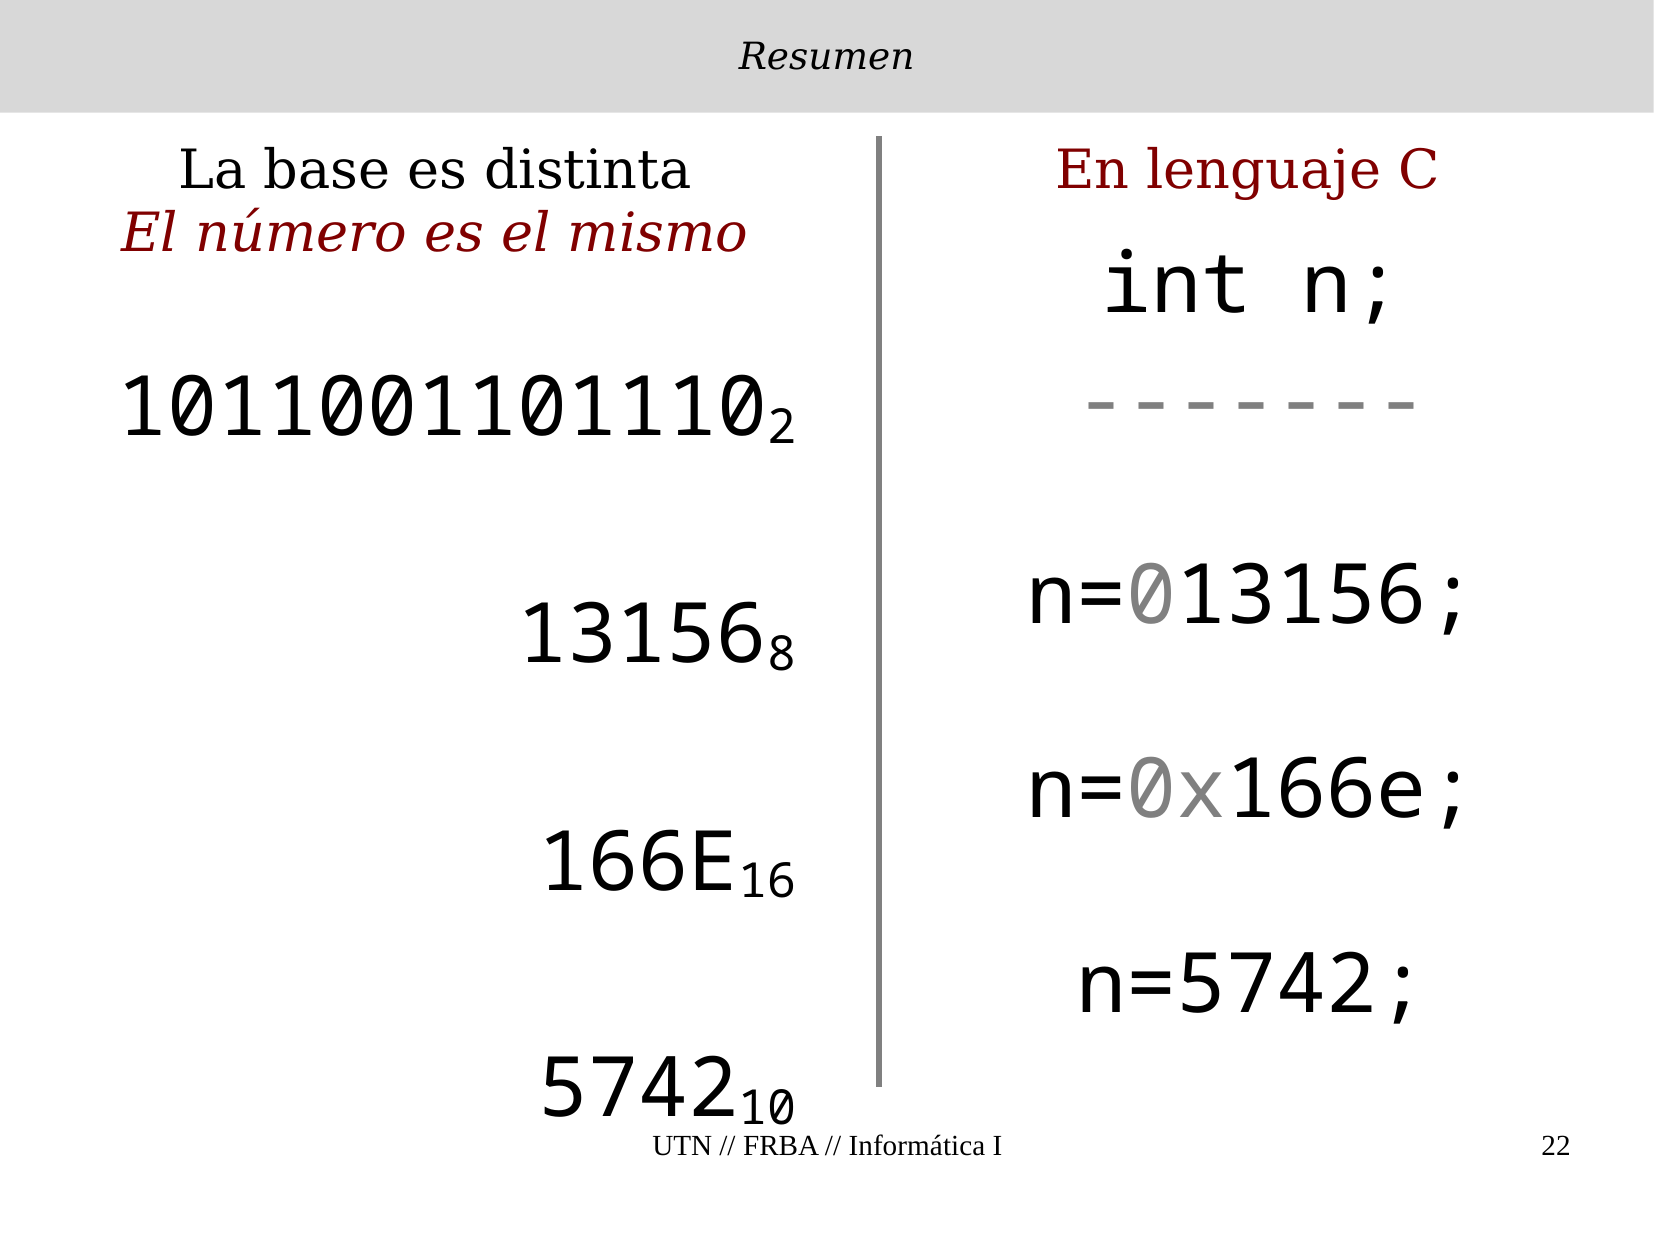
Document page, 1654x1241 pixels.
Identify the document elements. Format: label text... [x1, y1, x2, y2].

text_box 10110011011102 131568 166E16 574210 [26, 339, 811, 1043]
text_box int n; [916, 215, 1586, 314]
text_box n=0x166e; [916, 721, 1587, 820]
text_box n=5742; [916, 916, 1586, 1015]
text_box En lenguaje C [830, 130, 1654, 209]
text_box n=013156; [916, 527, 1587, 626]
text_box La base es distinta El número es el mismo [17, 130, 853, 272]
text_box Resumen [0, 0, 1654, 113]
text_box ------- [917, 331, 1587, 430]
